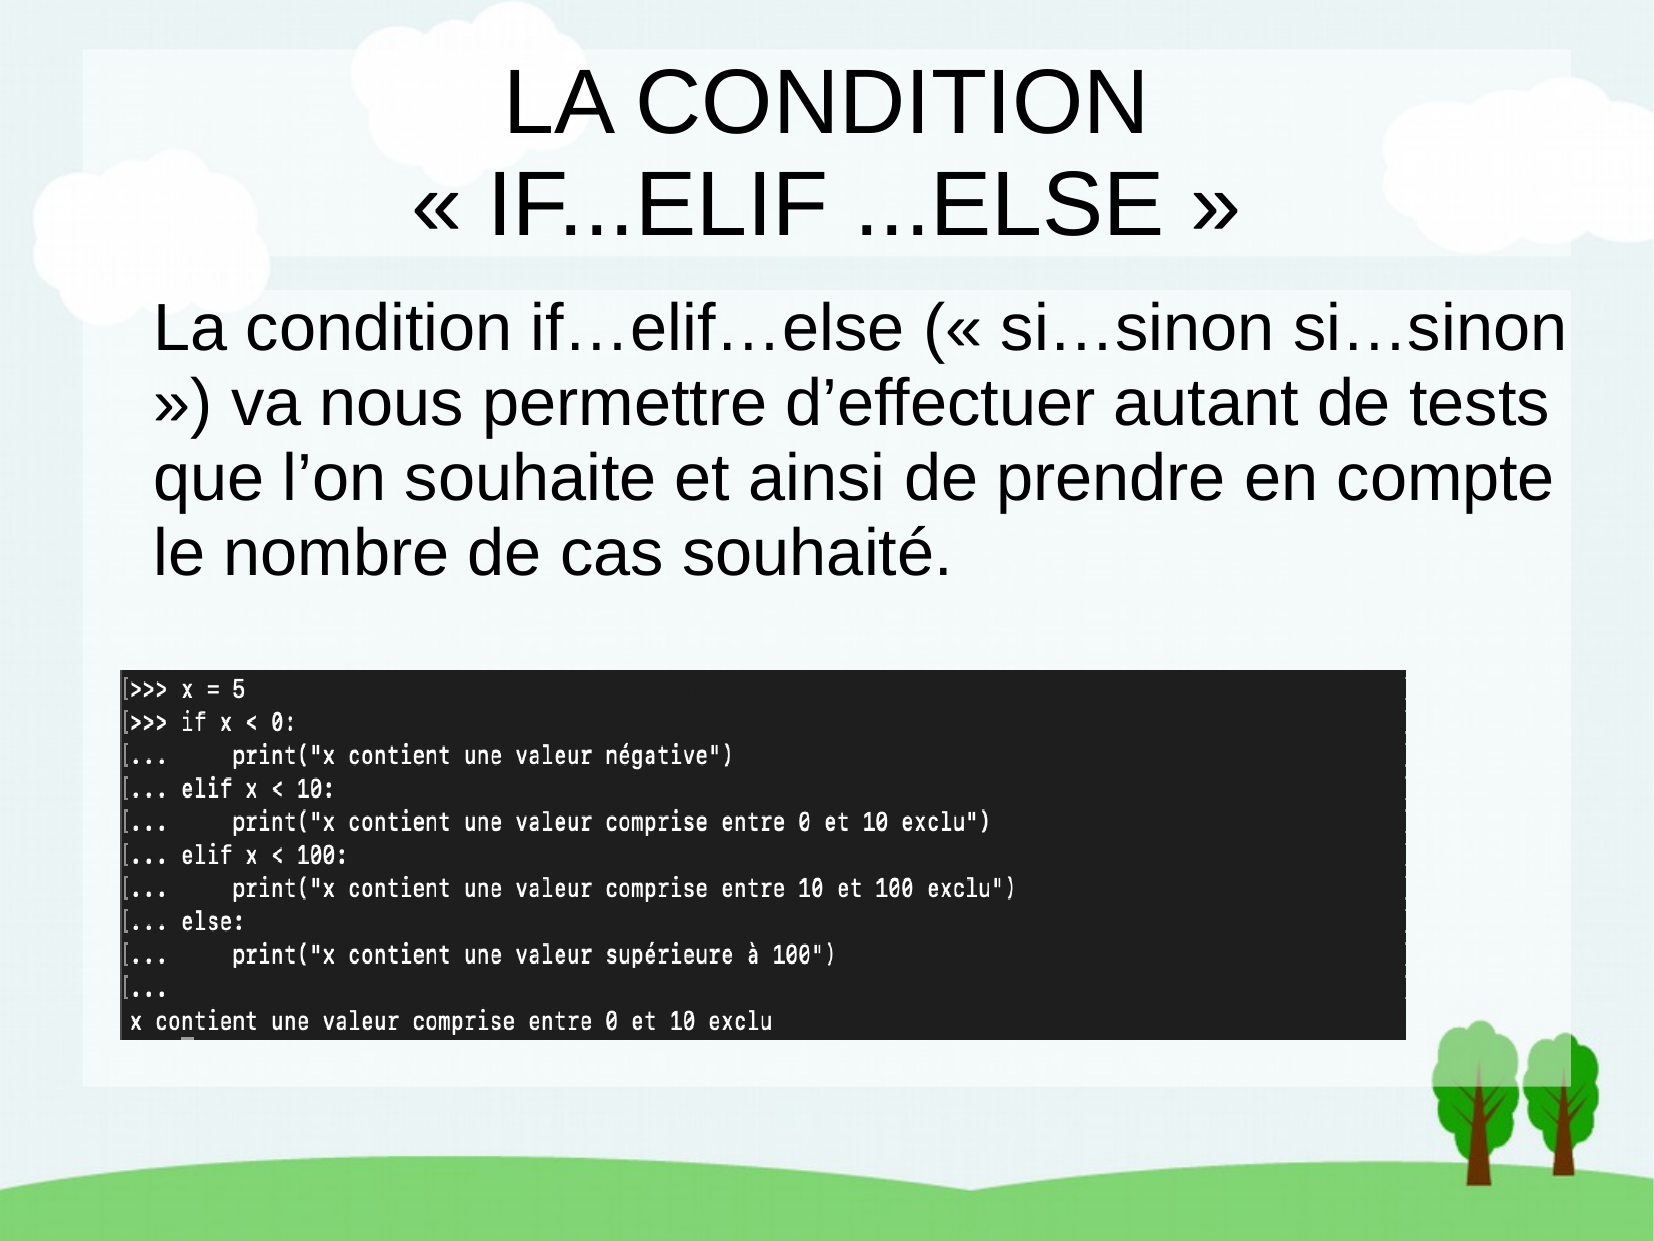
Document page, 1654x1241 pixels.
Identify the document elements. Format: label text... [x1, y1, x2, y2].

picture [0, 0, 1654, 1241]
title LA CONDITION « IF...ELIF ...ELSE » [82, 49, 1571, 257]
list La condition if…elif…else (« si…sinon si…sinon ») va nous permettre d’effectuer autant de tests que l’on souhaite et ainsi de prendre en compte le nombre de cas souhaité. [82, 290, 1571, 1087]
